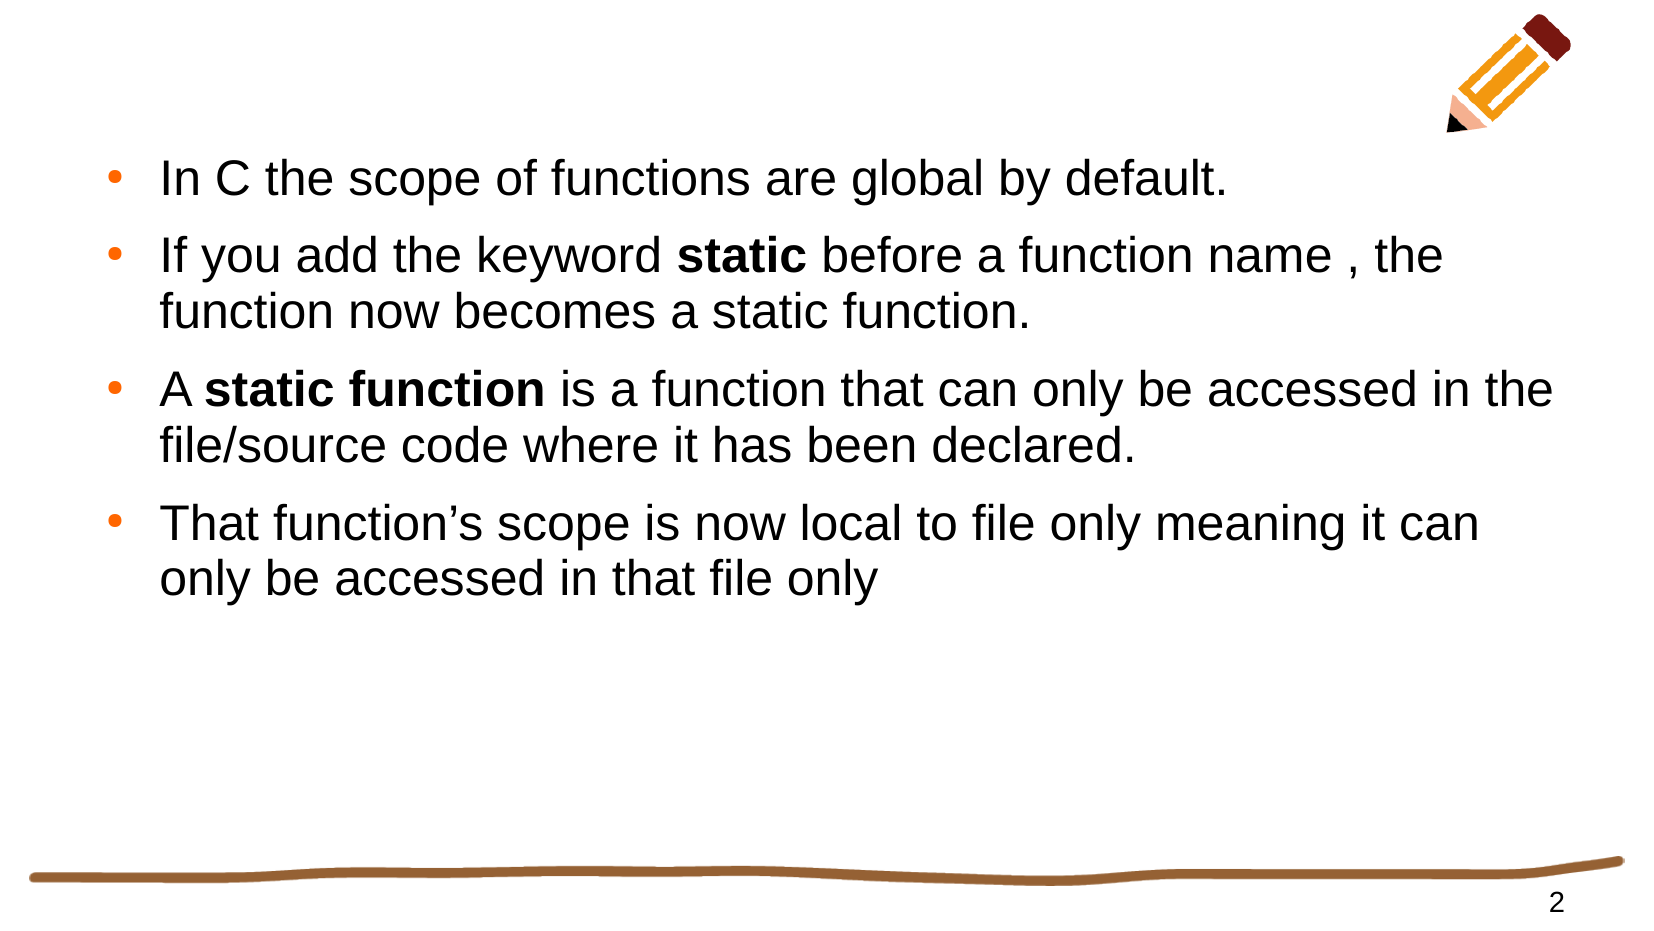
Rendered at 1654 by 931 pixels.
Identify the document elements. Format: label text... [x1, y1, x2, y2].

picture [1446, 14, 1571, 133]
picture [29, 856, 1625, 886]
list In C the scope of functions are global by default. If you add the keyword static before a function name , the function now becomes a static function. A static function is a function that can only be accessed in the file/source code where it has been declared. That function’s scope is now local to file only meaning it can only be accessed in that file only [88, 150, 1576, 800]
